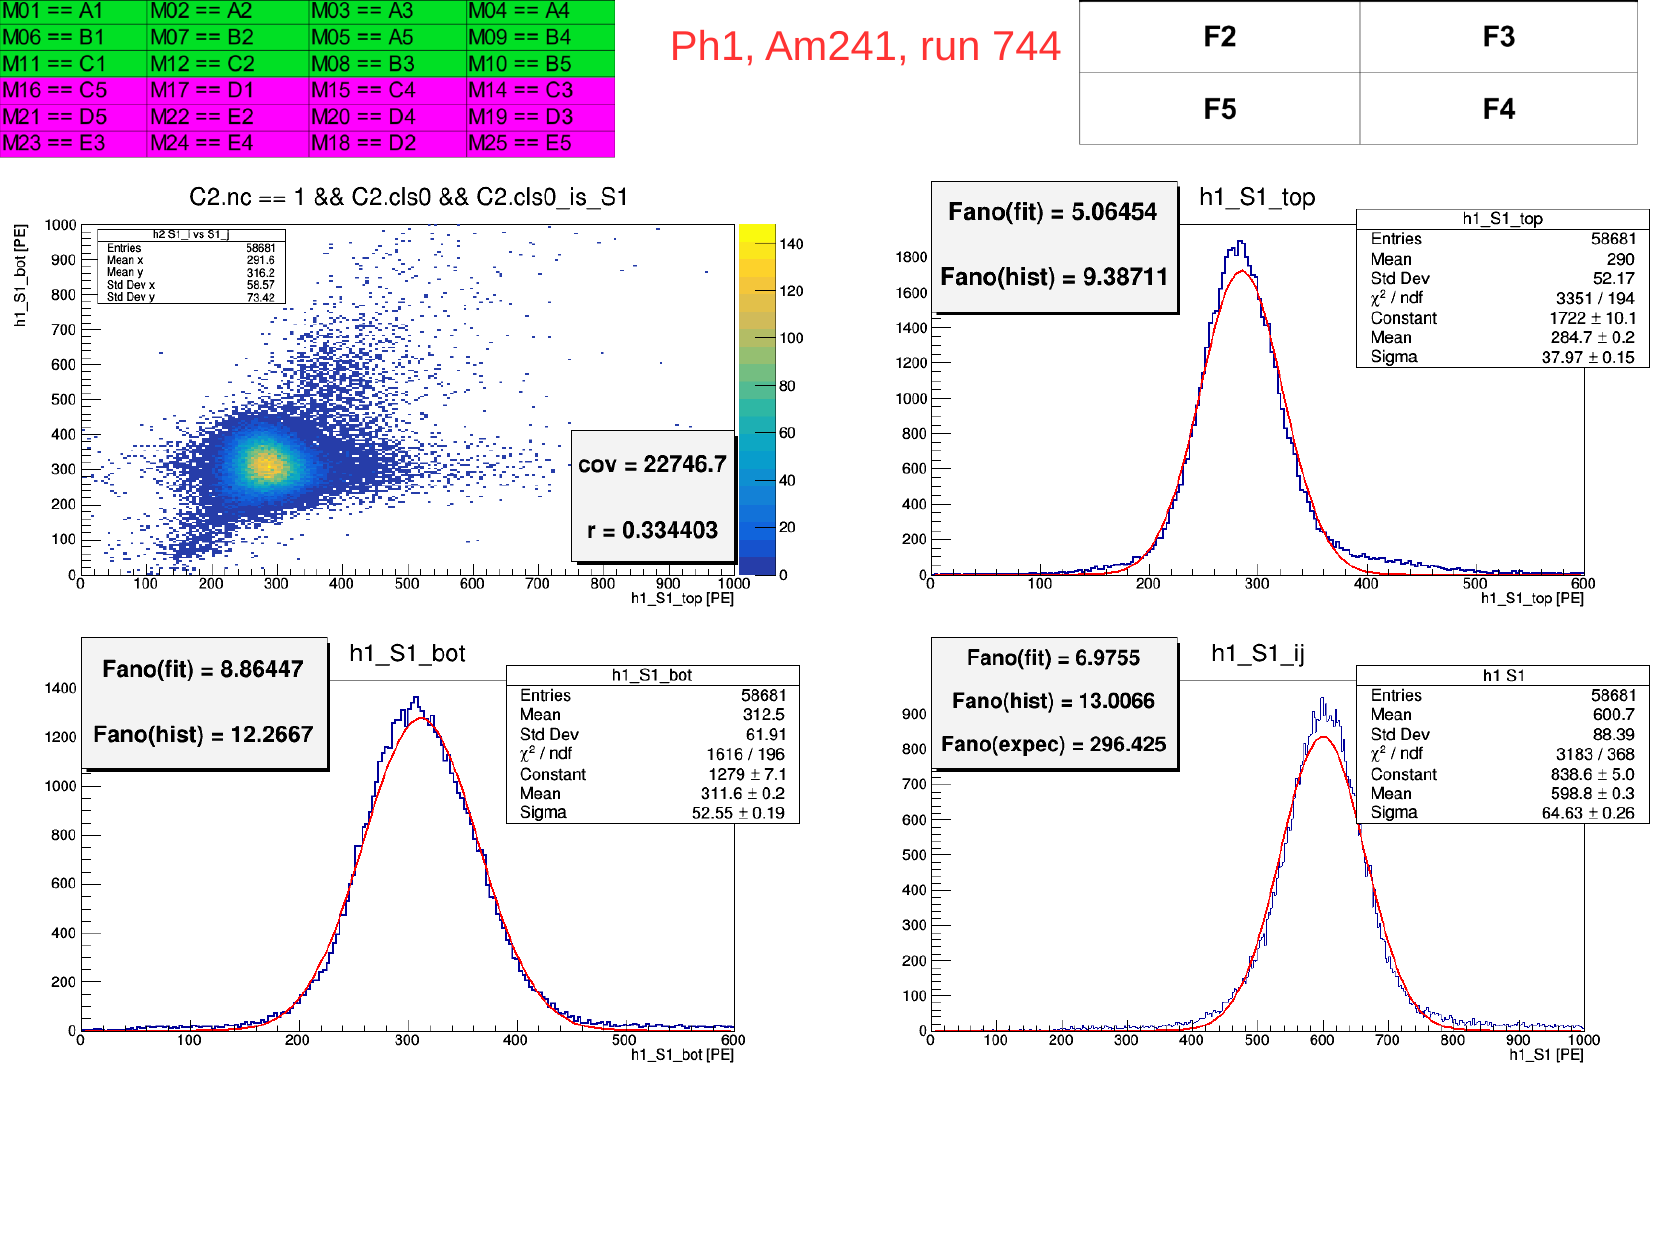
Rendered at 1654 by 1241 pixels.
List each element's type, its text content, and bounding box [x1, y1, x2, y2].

picture [0, 0, 615, 159]
picture [6, 175, 1654, 1072]
text_box Ph1, Am241, run 744 [615, 15, 1207, 150]
picture [1079, 0, 1638, 145]
